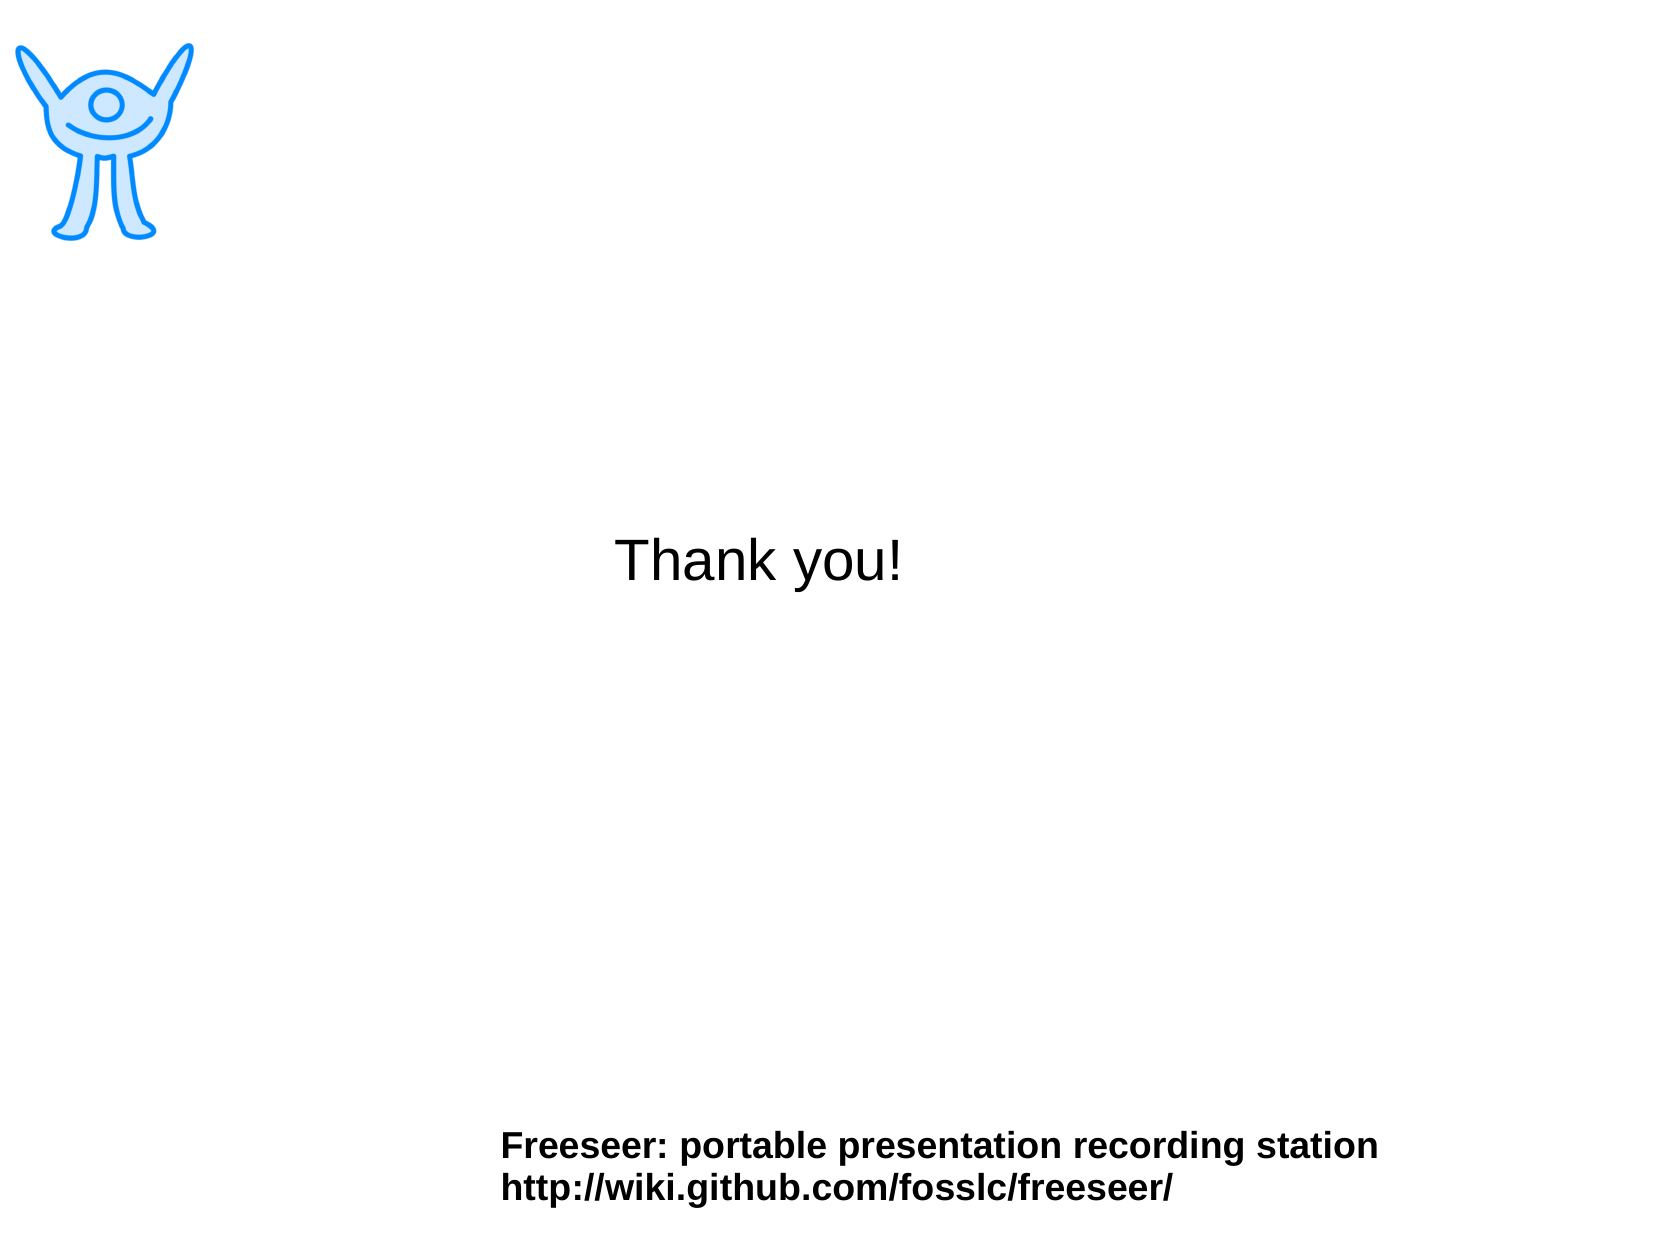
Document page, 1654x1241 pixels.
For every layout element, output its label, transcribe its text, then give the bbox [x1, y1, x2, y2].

text_box Thank you! [600, 520, 976, 601]
picture [8, 25, 198, 293]
